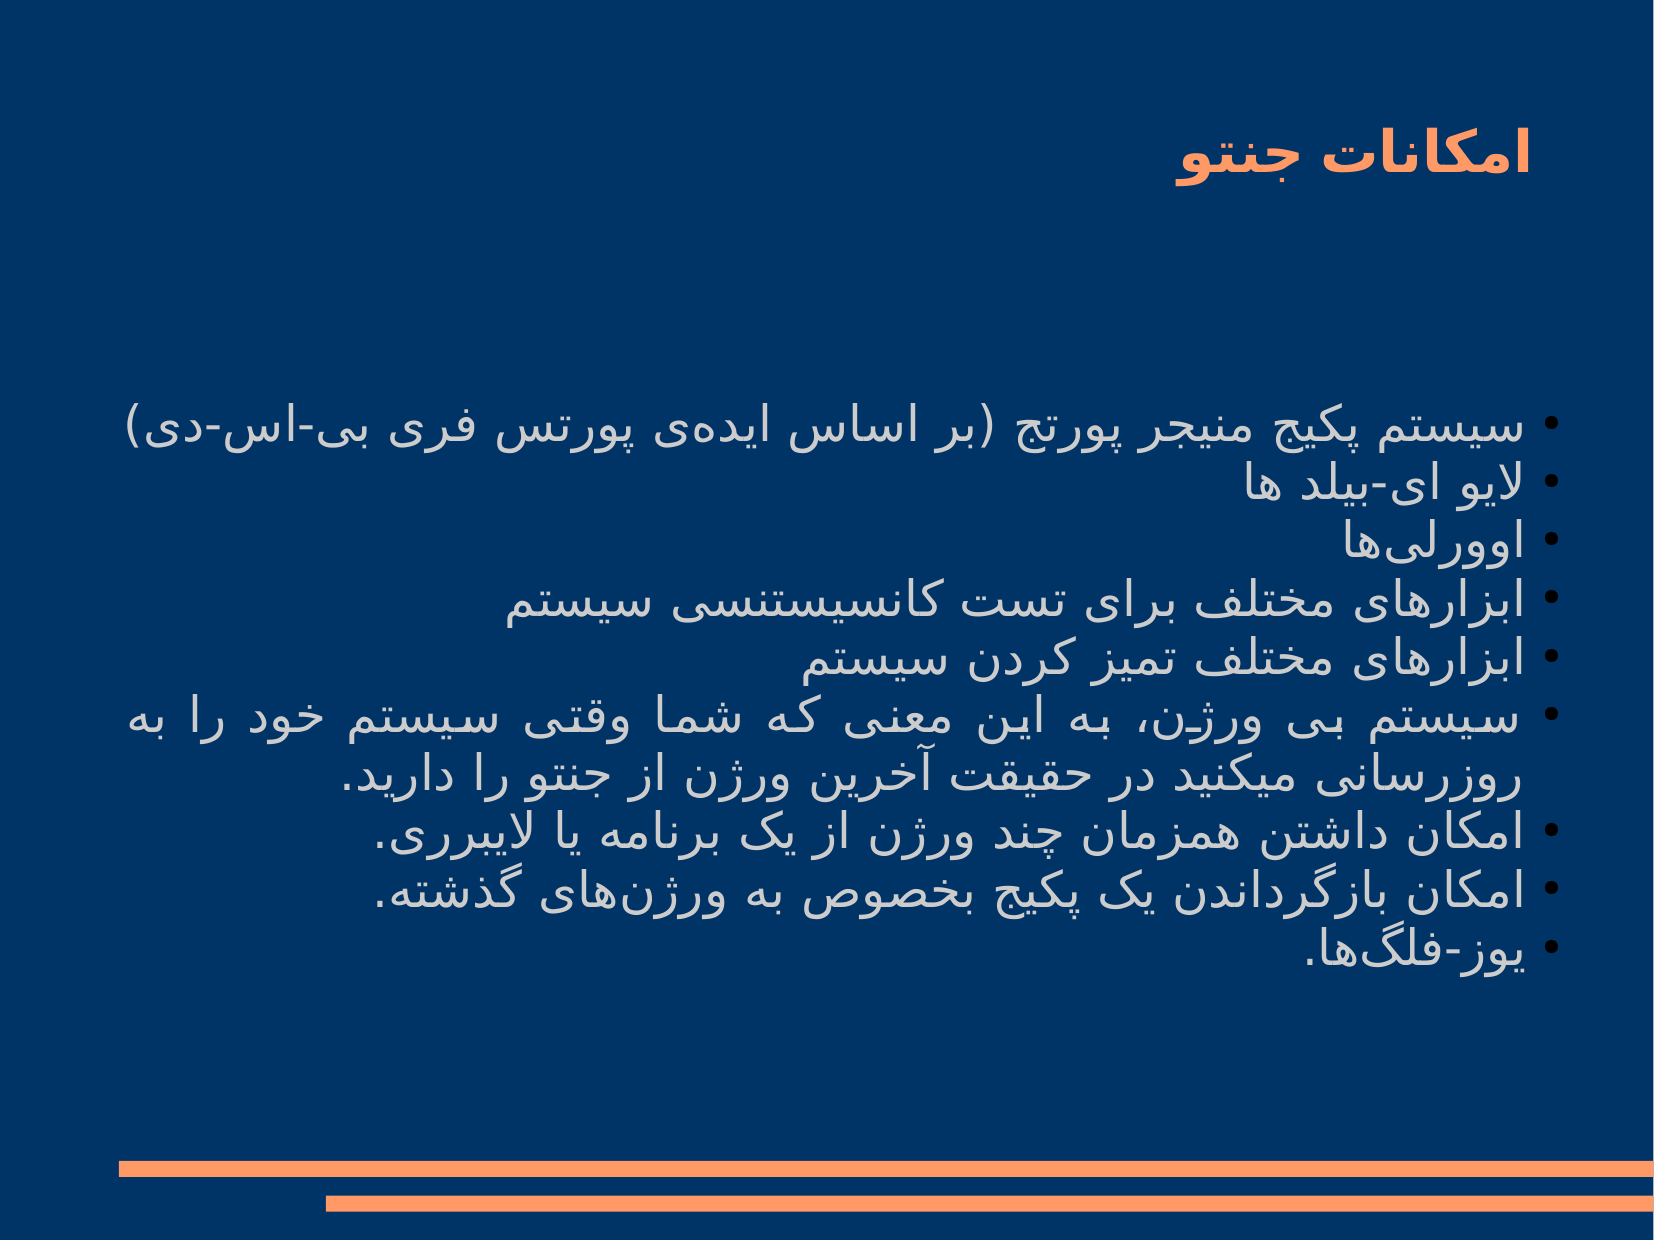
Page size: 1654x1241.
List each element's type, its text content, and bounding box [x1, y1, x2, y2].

subtitle سیستم پکیج منیجر پورتج (بر اساس ایده‌ی پورتس فری بی-اس-دی) لایو ای-بیلد ها اوورلی‌ها ابزارهای مختلف برای تست کانسیستنسی سیستم ابزارهای مختلف تمیز کردن سیستم سیستم بی ورژن، به این معنی که شما وقتی سیستم خود را به روزرسانی میکنید در حقیقت آخرین ورژن از جنتو را دارید. امکان داشتن همزمان چند ورژن از یک برنامه یا لایبرری. امکان بازگرداندن یک پکیج بخصوص به ورژن‌های گذشته. یوز-فلگ‌ها. [121, 322, 1561, 1141]
title امکانات جنتو [121, 46, 1534, 254]
